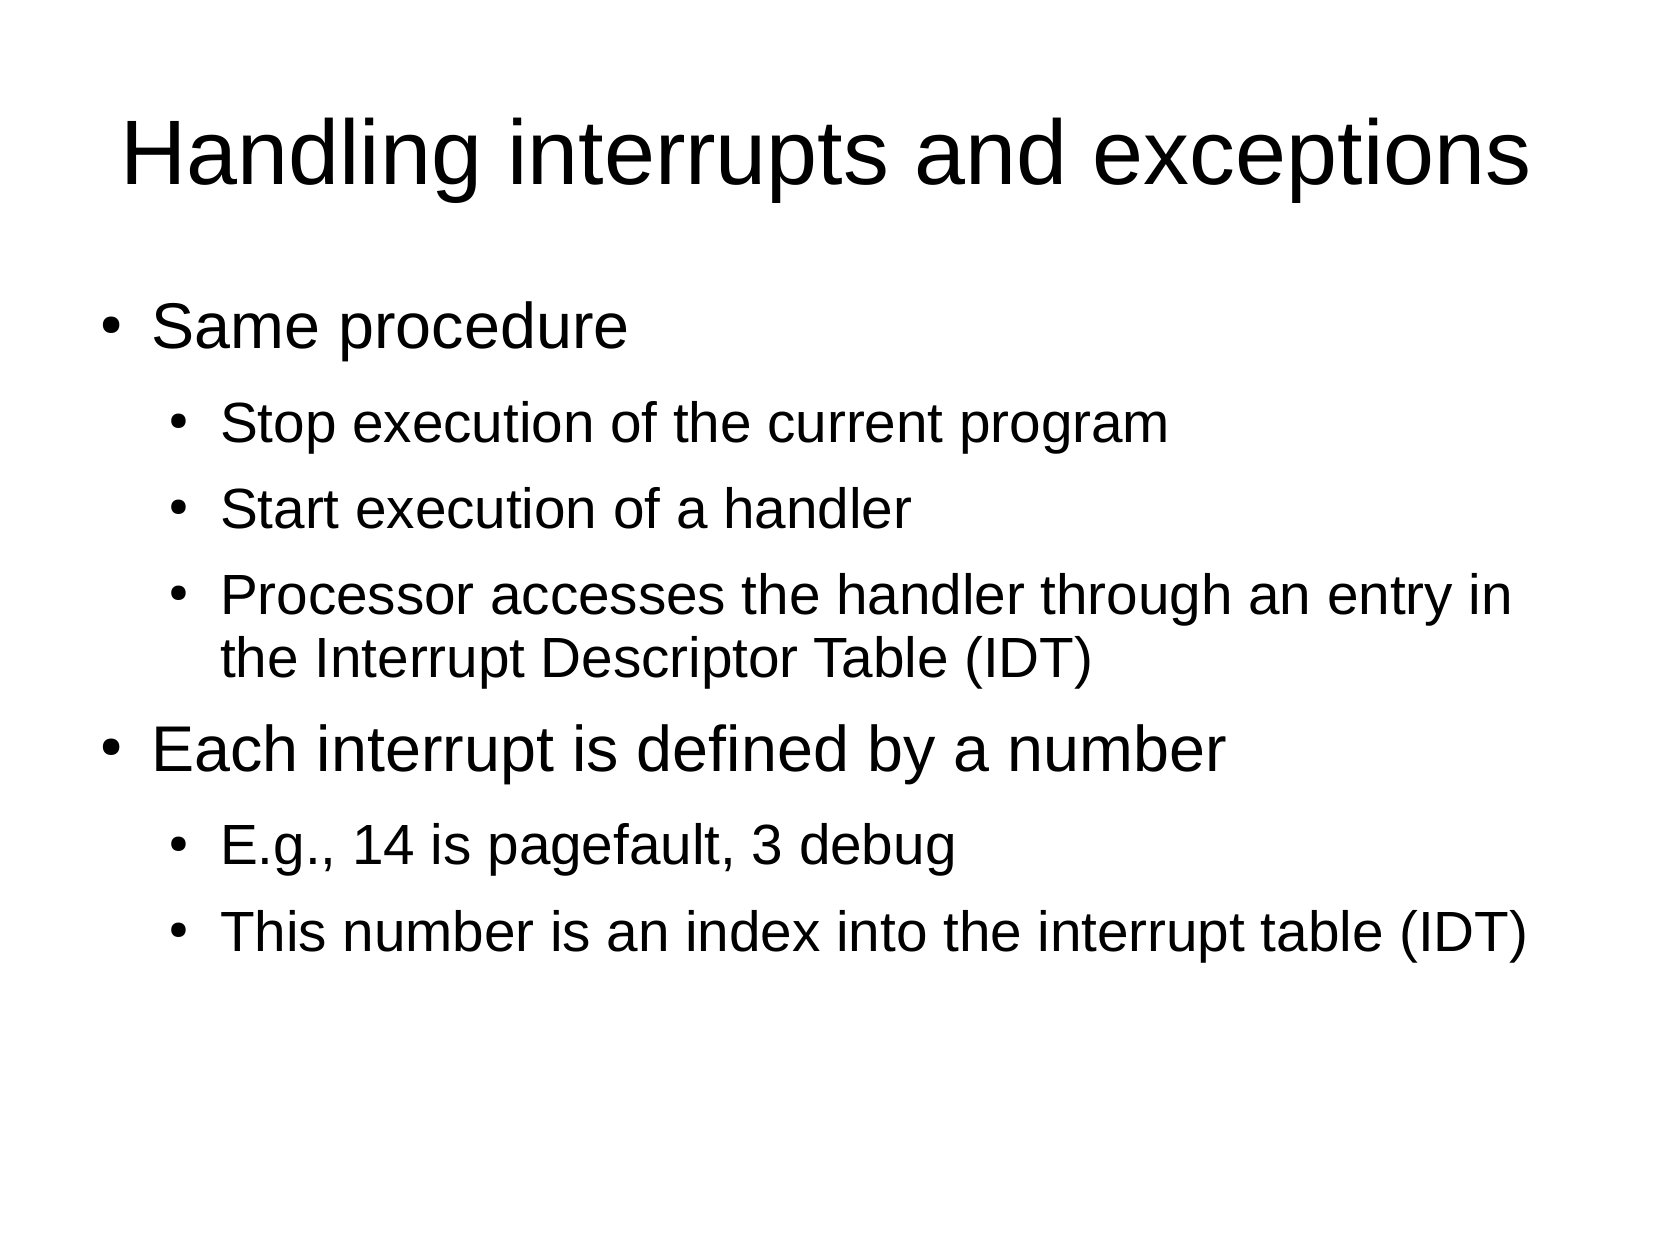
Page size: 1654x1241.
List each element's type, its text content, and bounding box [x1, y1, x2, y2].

title Handling interrupts and exceptions [82, 49, 1571, 257]
list Same procedure Stop execution of the current program Start execution of a handler Processor accesses the handler through an entry in the Interrupt Descriptor Table (IDT) Each interrupt is defined by a number E.g., 14 is pagefault, 3 debug This number is an index into the interrupt table (IDT) [82, 290, 1571, 1010]
